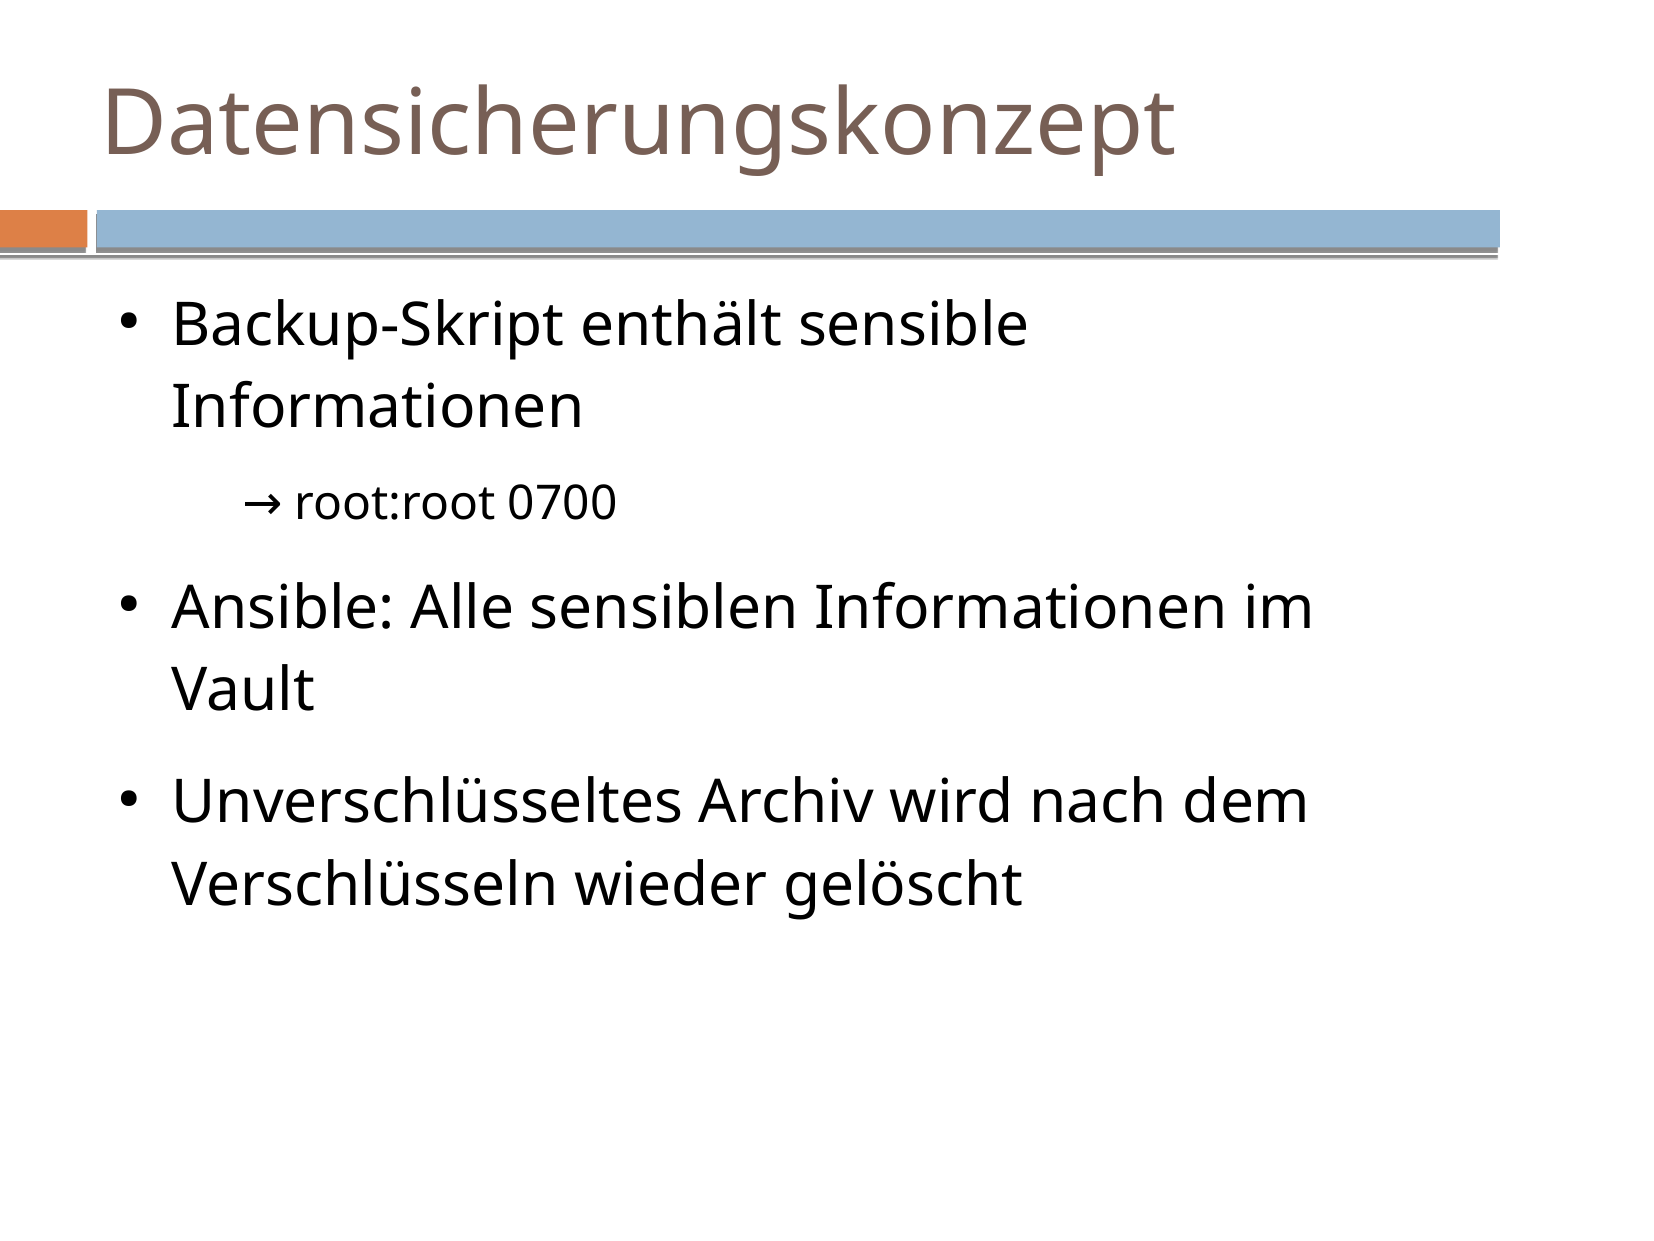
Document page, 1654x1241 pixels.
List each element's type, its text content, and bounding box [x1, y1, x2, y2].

list Backup-Skript enthält sensible Informationen → root:root 0700 Ansible: Alle sensiblen Informationen im Vault Unverschlüsseltes Archiv wird nach dem Verschlüsseln wieder gelöscht [100, 280, 1438, 1018]
title Datensicherungskonzept [100, 11, 1607, 226]
